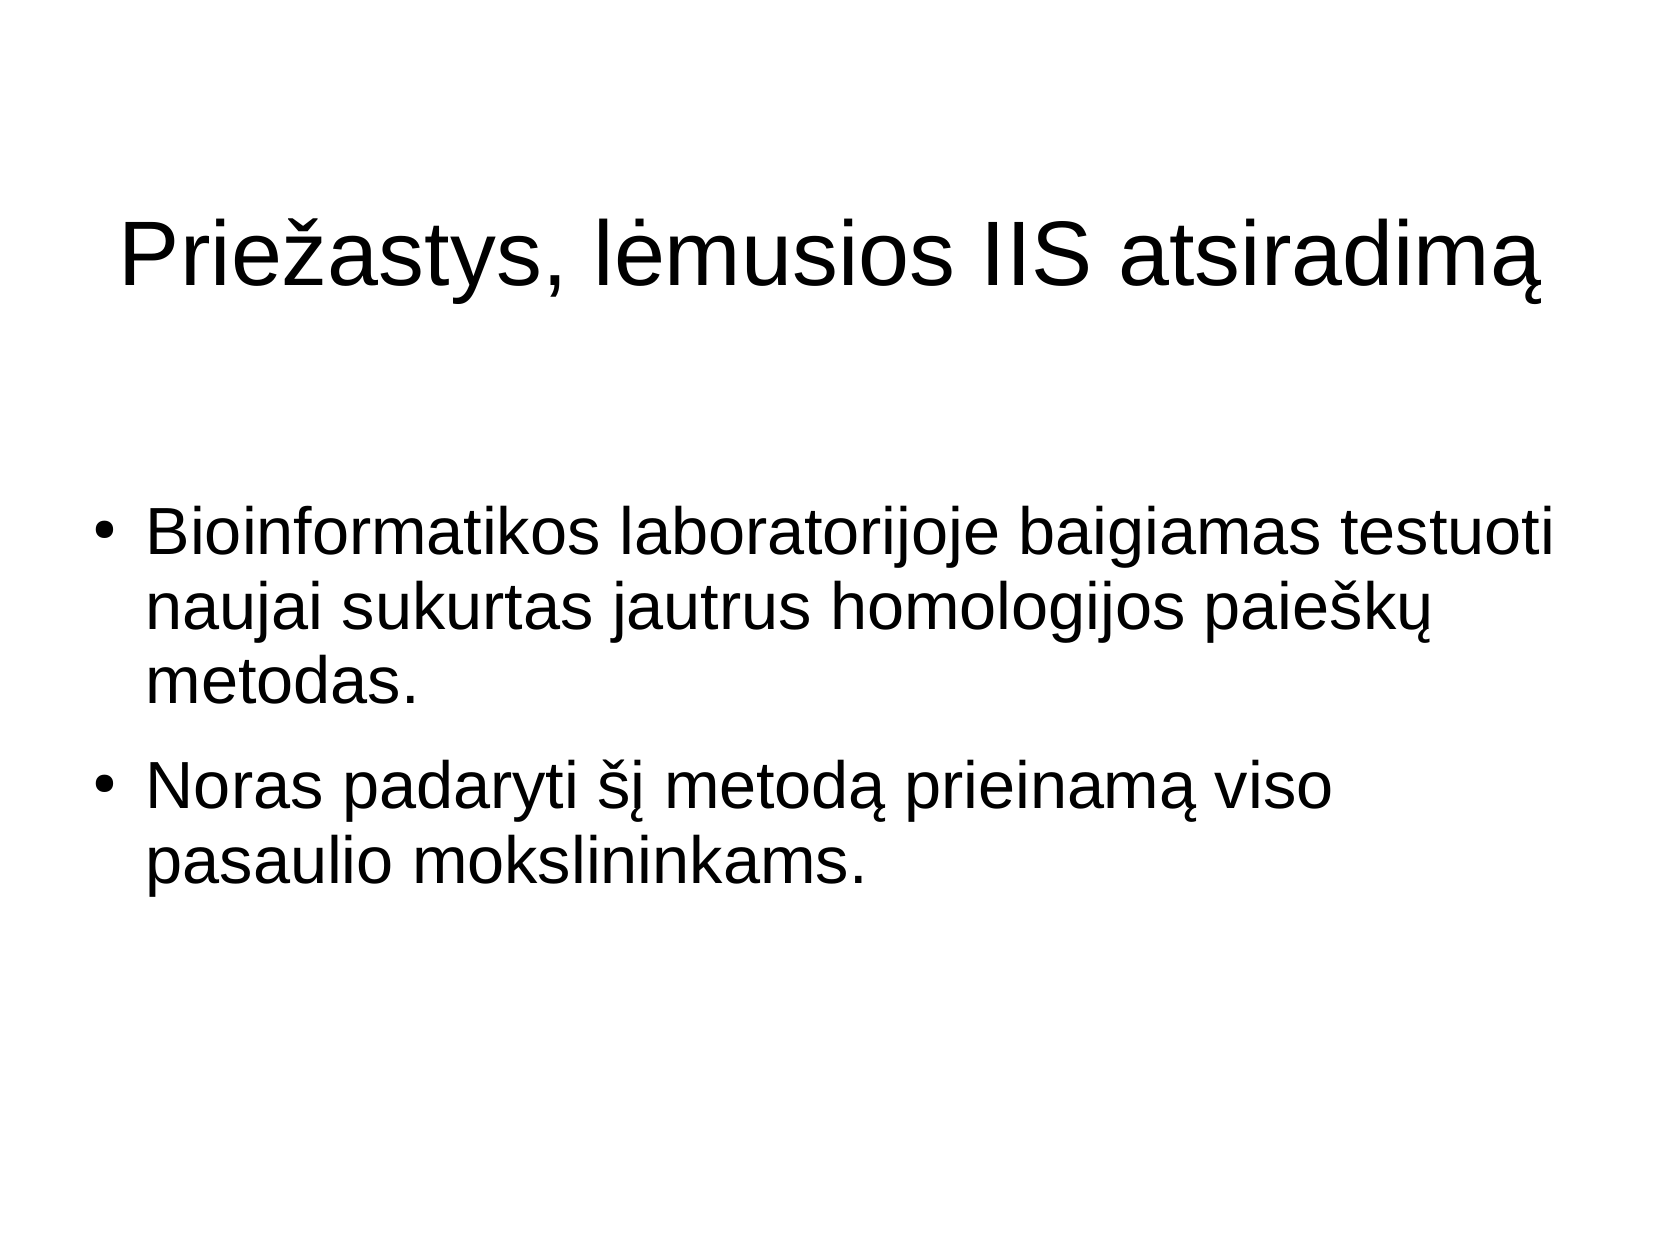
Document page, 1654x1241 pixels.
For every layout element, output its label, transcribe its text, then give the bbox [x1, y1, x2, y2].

list Bioinformatikos laboratorijoje baigiamas testuoti naujai sukurtas jautrus homologijos paieškų metodas. Noras padaryti šį metodą prieinamą viso pasaulio mokslininkams. [75, 494, 1564, 1051]
title Priežastys, lėmusios IIS atsiradimą [86, 150, 1576, 358]
